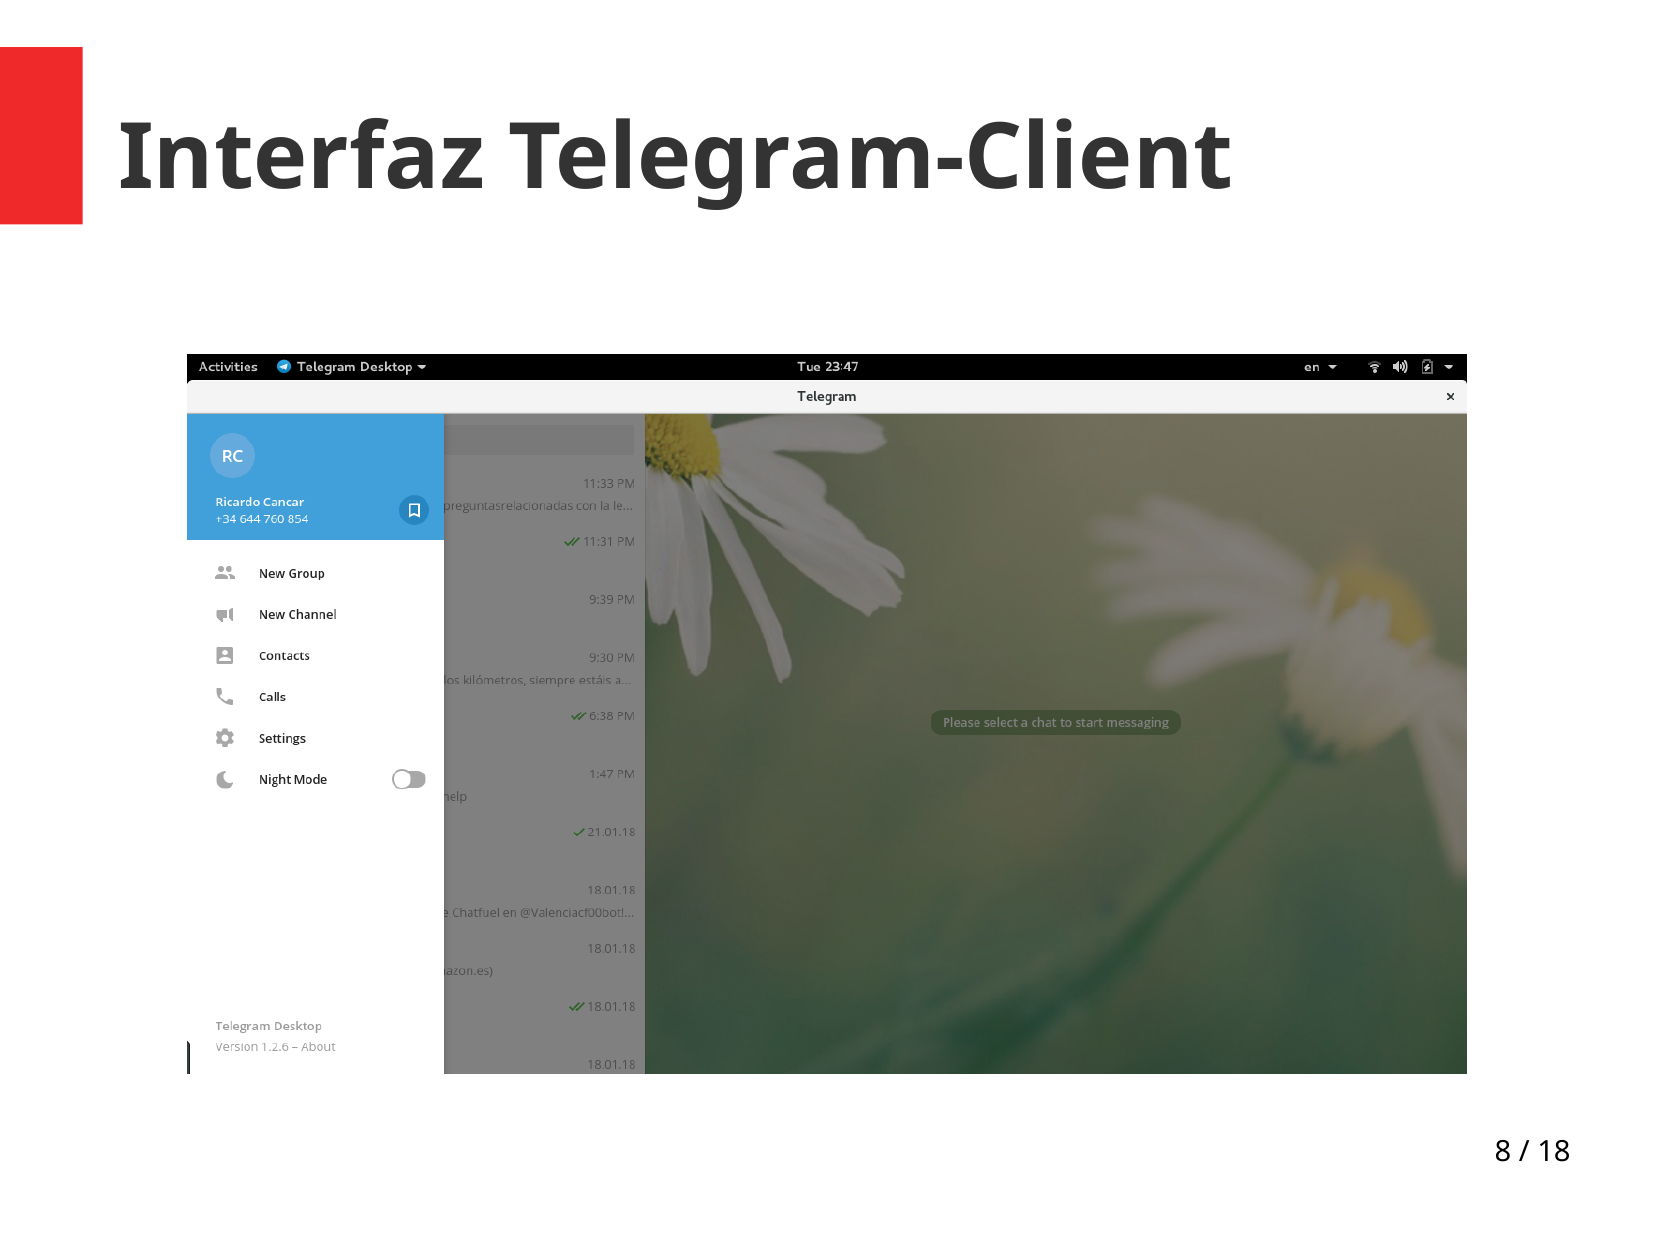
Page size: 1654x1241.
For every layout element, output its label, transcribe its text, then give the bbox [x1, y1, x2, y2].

title Interfaz Telegram-Client [118, 49, 1571, 257]
picture [187, 354, 1467, 1074]
